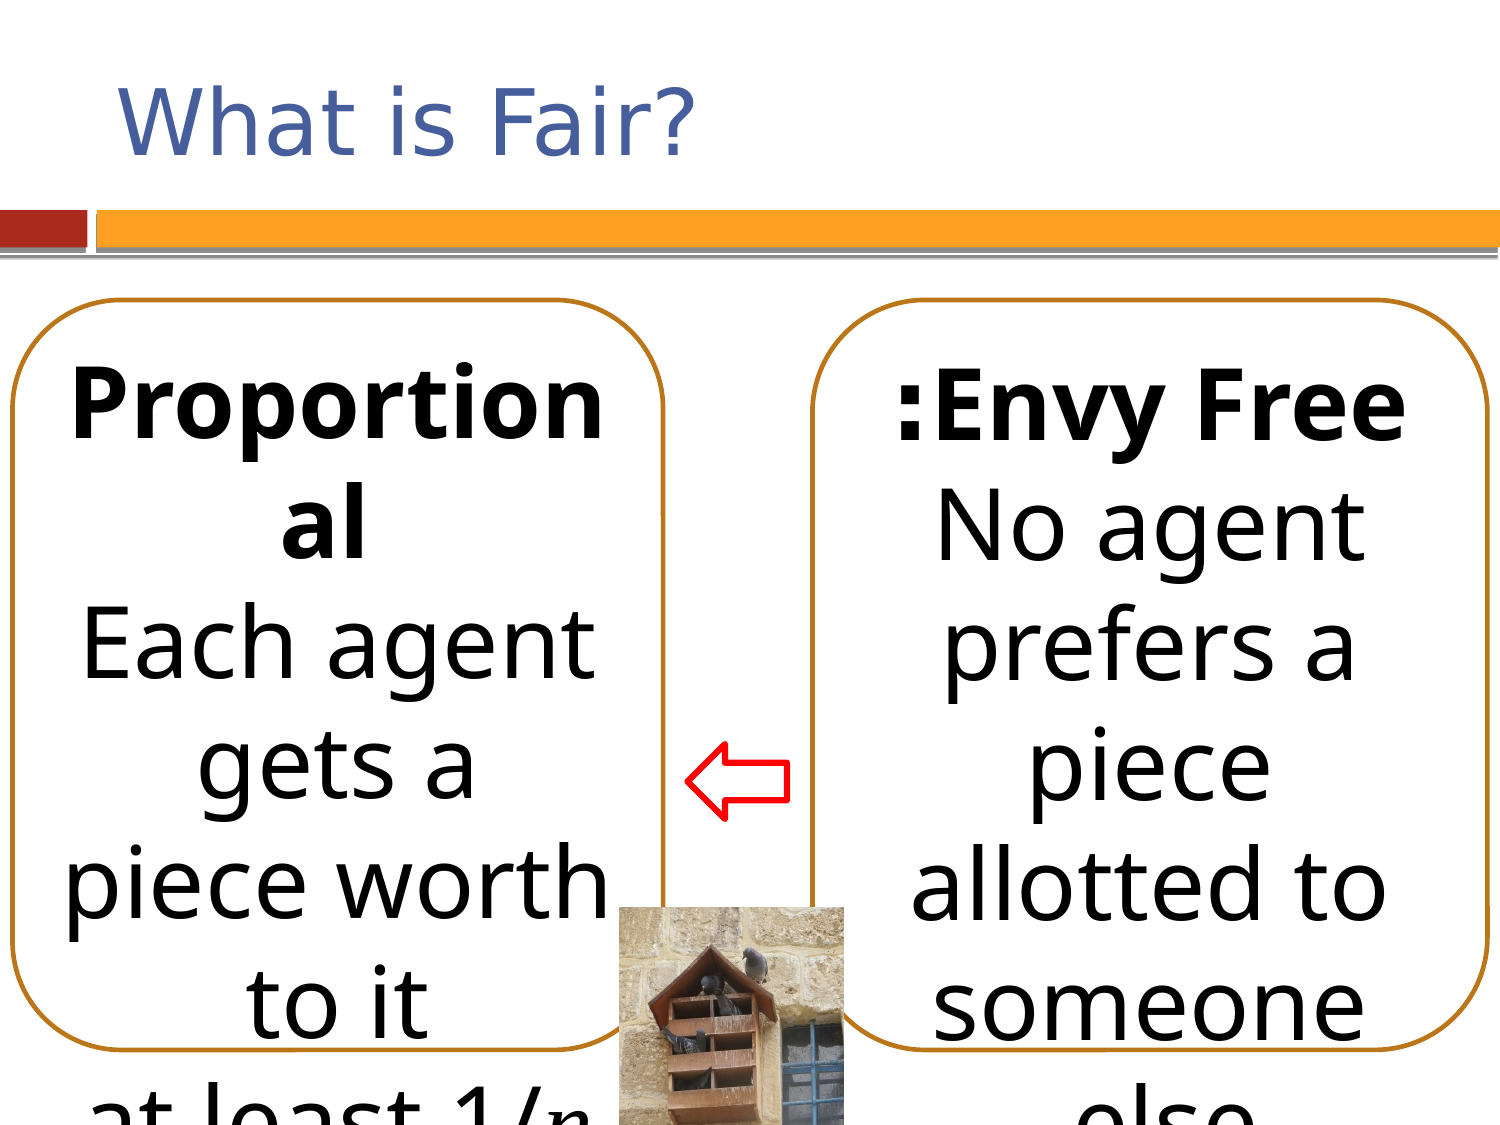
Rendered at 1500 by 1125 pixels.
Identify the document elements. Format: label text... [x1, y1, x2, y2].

title What is Fair? [100, 37, 1438, 200]
text_box Proportional Each agent gets a piece worth to it at least 1/n [12, 299, 664, 1050]
picture [619, 907, 844, 1125]
text_box Envy Free: No agent prefers a piece allotted to someone else [812, 299, 1488, 1050]
